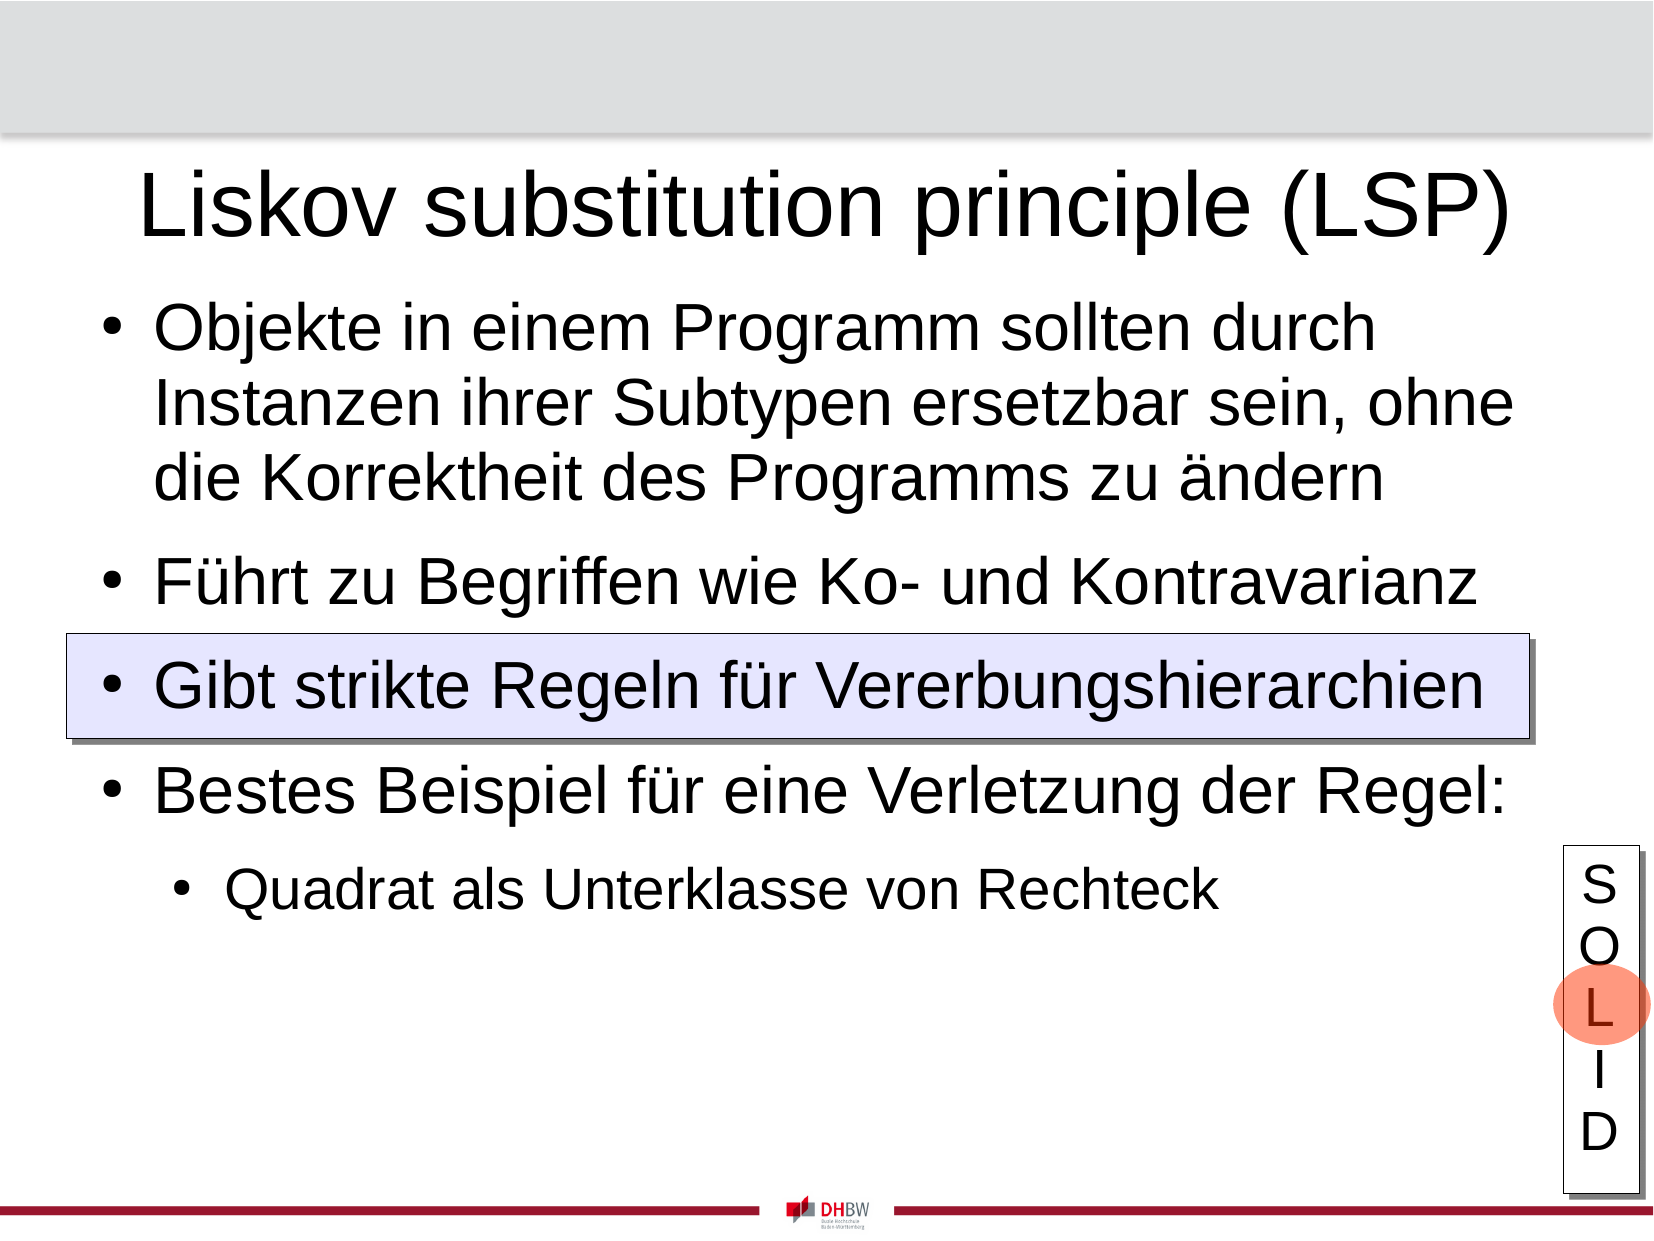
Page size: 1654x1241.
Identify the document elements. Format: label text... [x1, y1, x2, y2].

text_box [66, 633, 82, 739]
text_box S O L I D [1563, 845, 1640, 978]
list Objekte in einem Programm sollten durch Instanzen ihrer Subtypen ersetzbar sein, ohne die Korrektheit des Programms zu ändern Führt zu Begriffen wie Ko- und Kontravarianz Gibt strikte Regeln für Vererbungshierarchien Bestes Beispiel für eine Verletzung der Regel: Quadrat als Unterklasse von Rechteck [82, 290, 1571, 1010]
title Liskov substitution principle (LSP) [82, 49, 1571, 257]
picture [0, 1, 1654, 1237]
text_box S O L I D [1563, 1030, 1640, 1194]
text_box [1553, 963, 1651, 1046]
